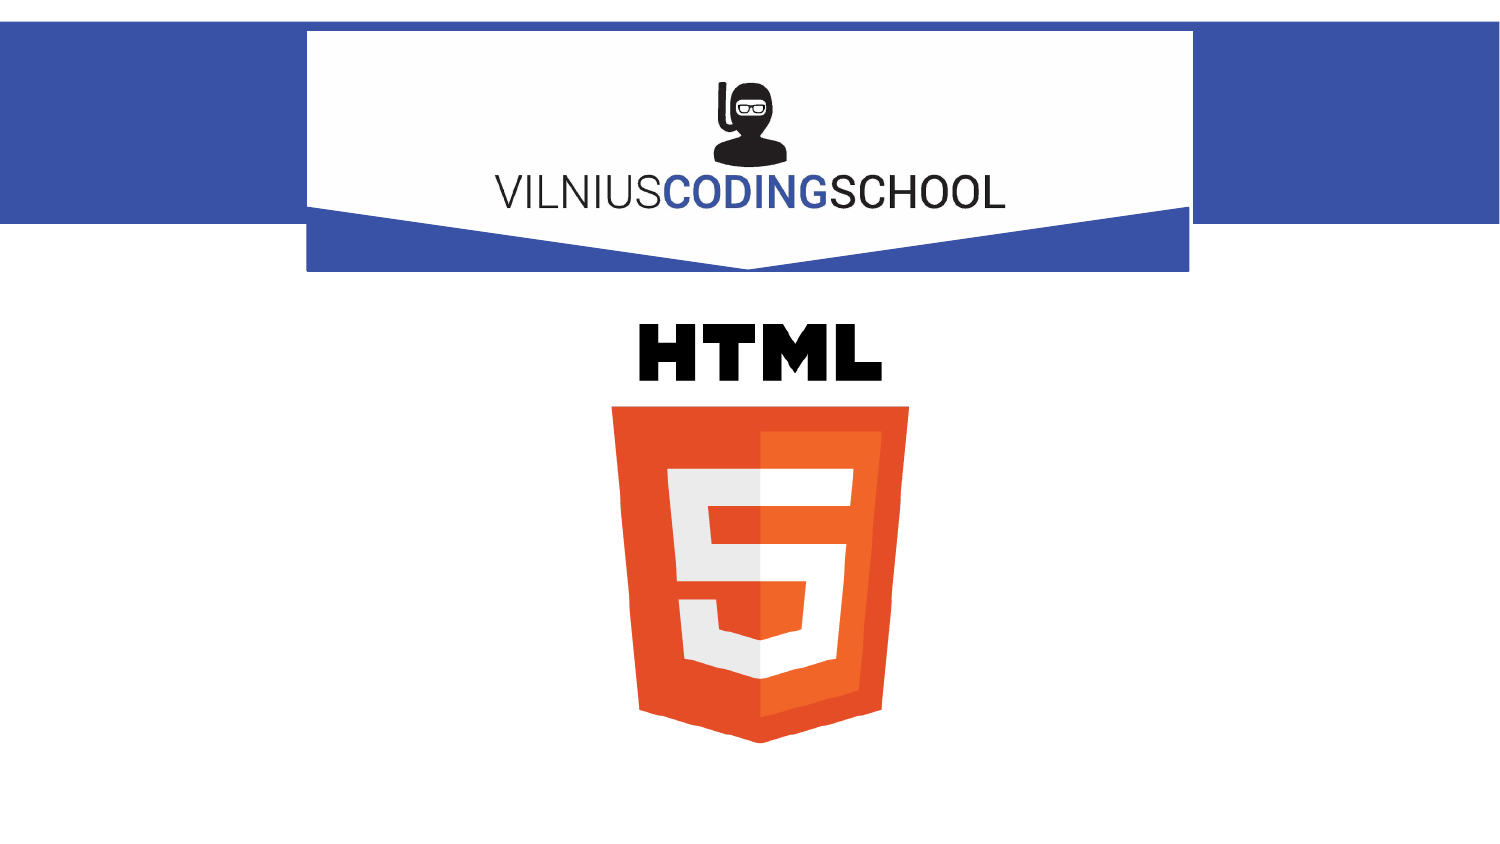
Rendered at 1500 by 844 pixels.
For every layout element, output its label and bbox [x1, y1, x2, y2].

picture [611, 322, 910, 744]
picture [307, 31, 1193, 272]
text_box [307, 207, 1189, 271]
